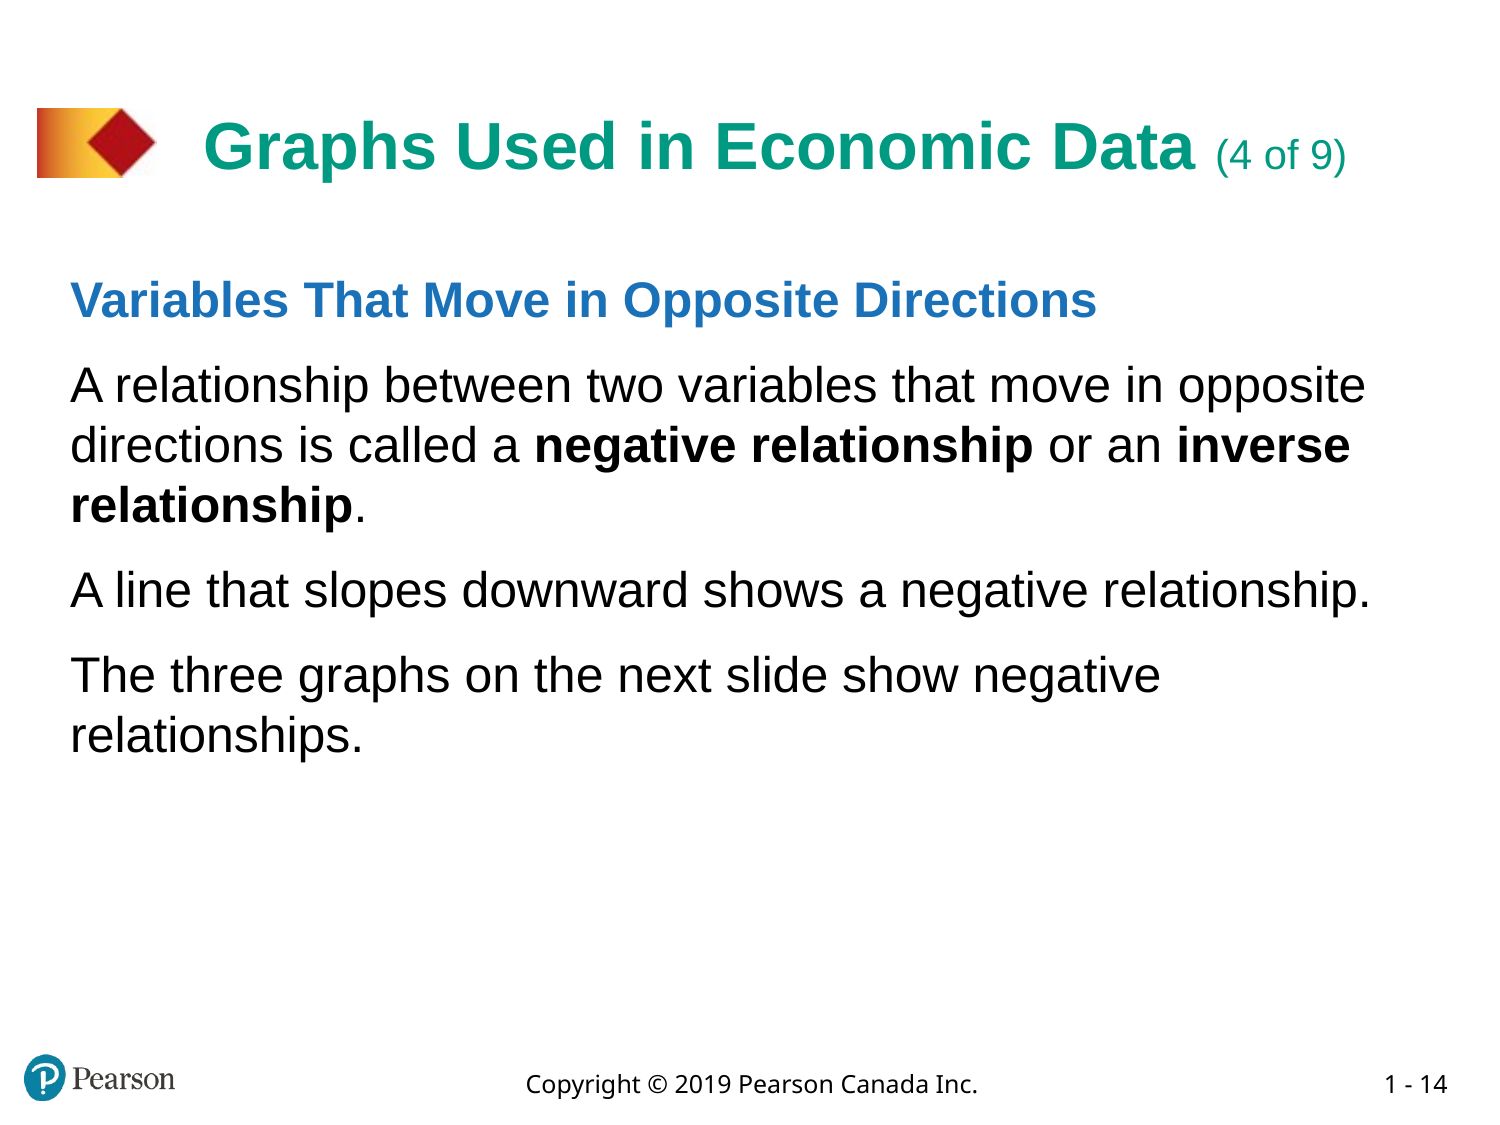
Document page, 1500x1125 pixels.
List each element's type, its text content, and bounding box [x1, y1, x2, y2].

title Graphs Used in Economic Data (4 of 9) [188, 50, 1364, 236]
picture [24, 1084, 35, 1101]
picture [37, 108, 157, 178]
picture [24, 1054, 43, 1074]
list Variables That Move in Opposite Directions A relationship between two variables that move in opposite directions is called a negative relationship or an inverse relationship. A line that slopes downward shows a negative relationship. The three graphs on the next slide show negative relationships. [37, 259, 1463, 1038]
picture [49, 1054, 175, 1101]
picture [31, 1063, 59, 1095]
